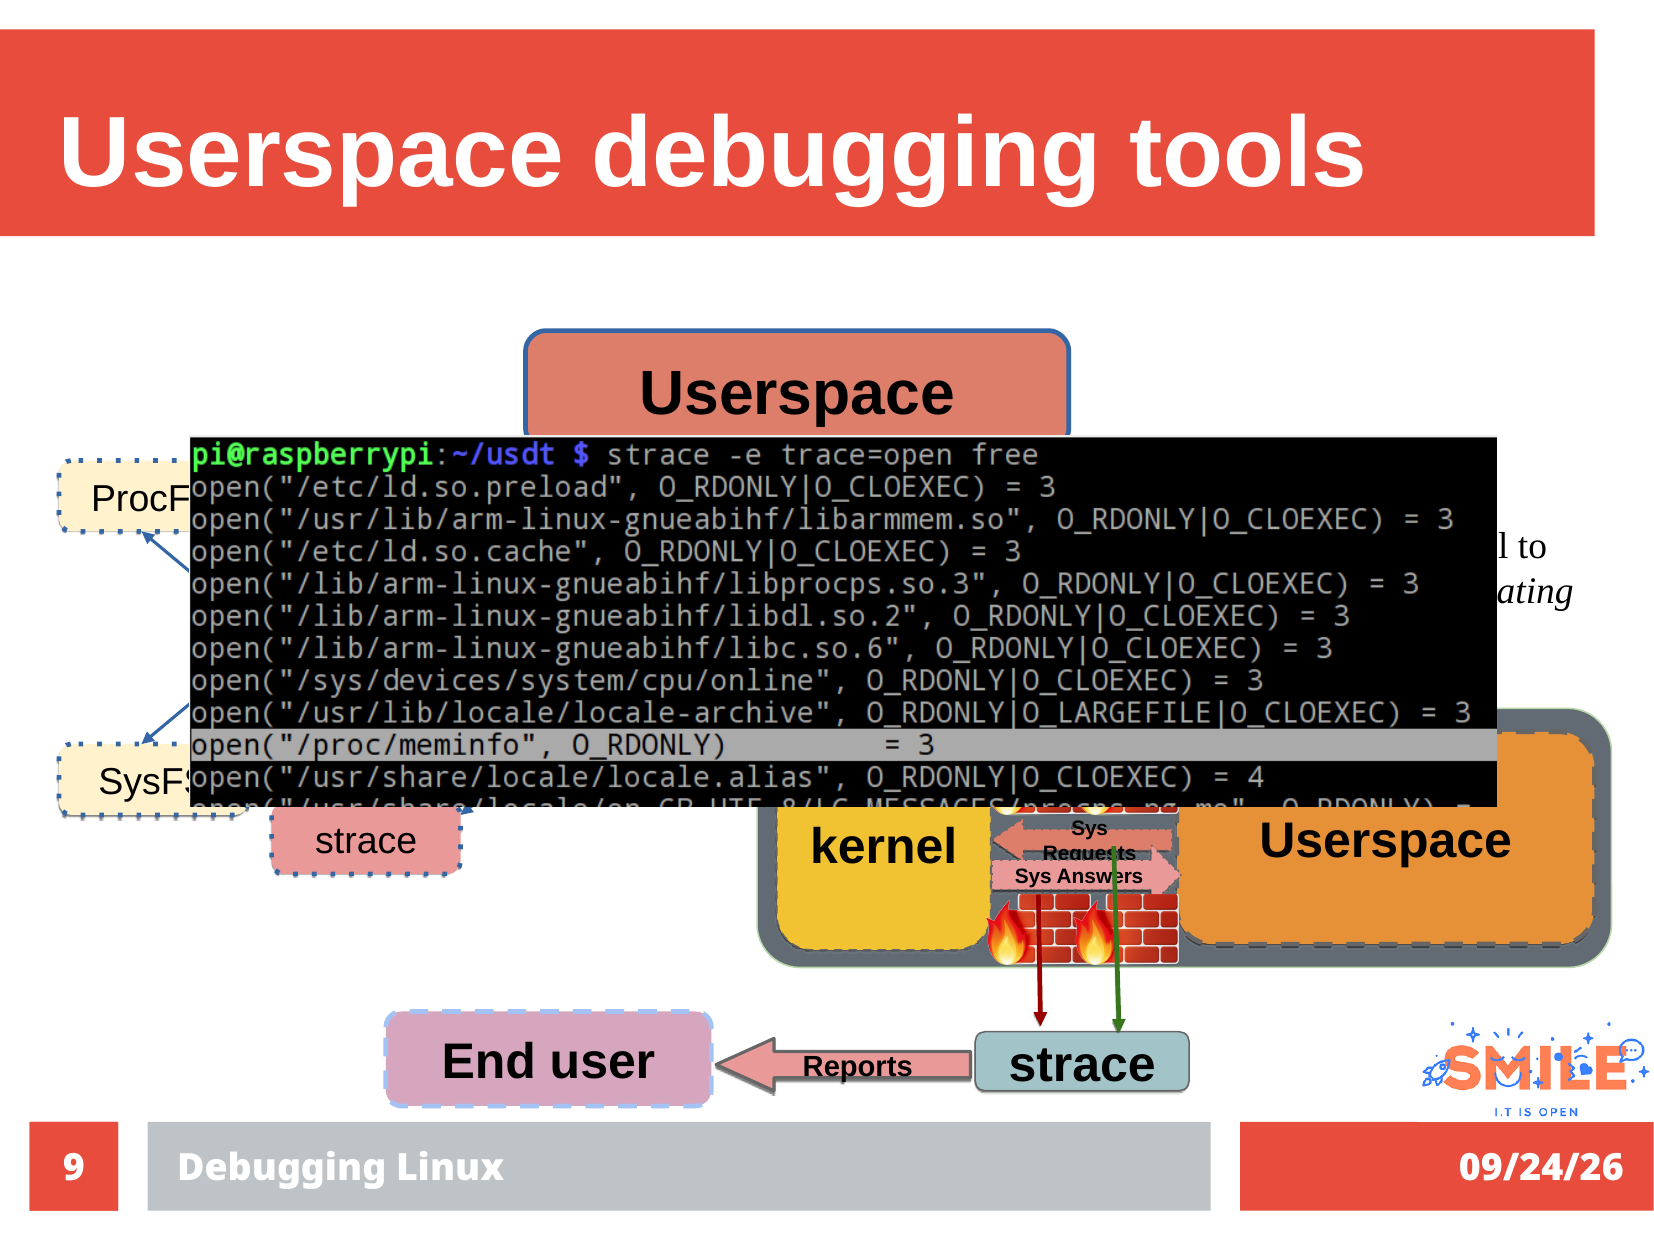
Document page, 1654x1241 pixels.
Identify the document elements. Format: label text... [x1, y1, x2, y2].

picture [189, 435, 1497, 816]
text_box Sys Answers [1117, 845, 1181, 894]
text_box [1061, 851, 1072, 860]
text_box [757, 807, 1037, 968]
text_box [991, 816, 1176, 894]
text_box Userspace [525, 330, 1069, 435]
text_box [1121, 851, 1132, 860]
text_box strace [271, 807, 461, 874]
text_box Userspace debugging tools [908, 142, 931, 176]
text_box strace [975, 1031, 1190, 1091]
text_box Sys Requests [992, 818, 1173, 860]
text_box [1023, 851, 1043, 860]
picture [1118, 894, 1179, 966]
text_box [1163, 881, 1176, 894]
text_box Userspace debugging tools [357, 142, 379, 178]
text_box End user [385, 1011, 712, 1106]
text_box Sys Answers [992, 860, 1112, 890]
text_box [1098, 851, 1111, 860]
text_box [1086, 851, 1091, 860]
picture [1041, 894, 1114, 966]
text_box SysFS [58, 744, 247, 815]
text_box kernel [776, 807, 991, 950]
text_box System calls are requests to the kernel to perform a service (openning a file, allocating memory, …,etc). [1497, 505, 1612, 680]
text_box [1128, 851, 1151, 860]
text_box [1118, 890, 1151, 894]
picture [1417, 1019, 1653, 1122]
text_box Userspace [1176, 731, 1595, 945]
text_box Reports [716, 1038, 971, 1091]
text_box ProcFS [58, 460, 189, 532]
text_box Userspace debugging tools [847, 142, 870, 176]
text_box Userspace debugging tools [58, 58, 1595, 207]
picture [985, 894, 1037, 966]
text_box [1080, 851, 1085, 860]
text_box [1120, 708, 1612, 968]
text_box Userspace debugging tools [1058, 142, 1081, 176]
text_box [1053, 851, 1060, 860]
